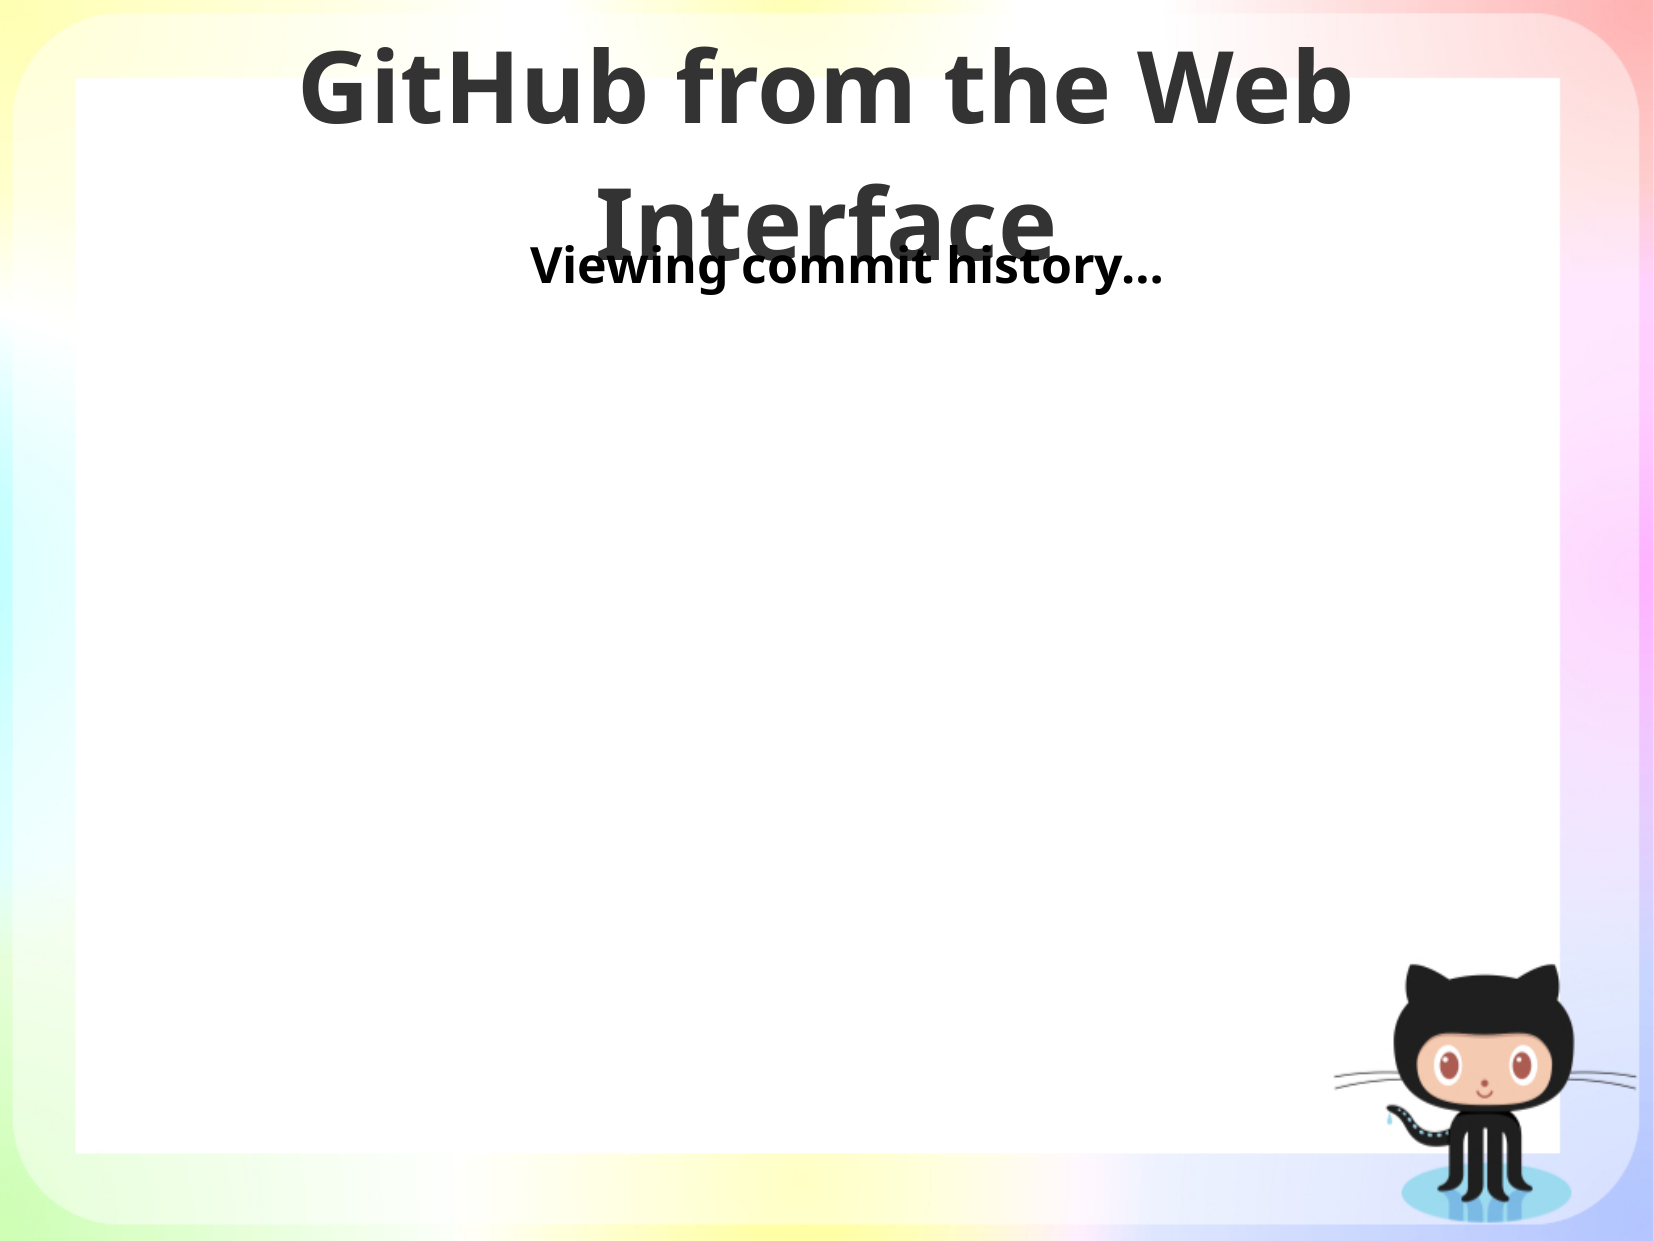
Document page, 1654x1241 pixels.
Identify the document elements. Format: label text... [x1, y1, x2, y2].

picture [0, 0, 1654, 1241]
text_box Viewing commit history… [160, 230, 1535, 289]
title GitHub from the Web Interface [82, 49, 1571, 257]
